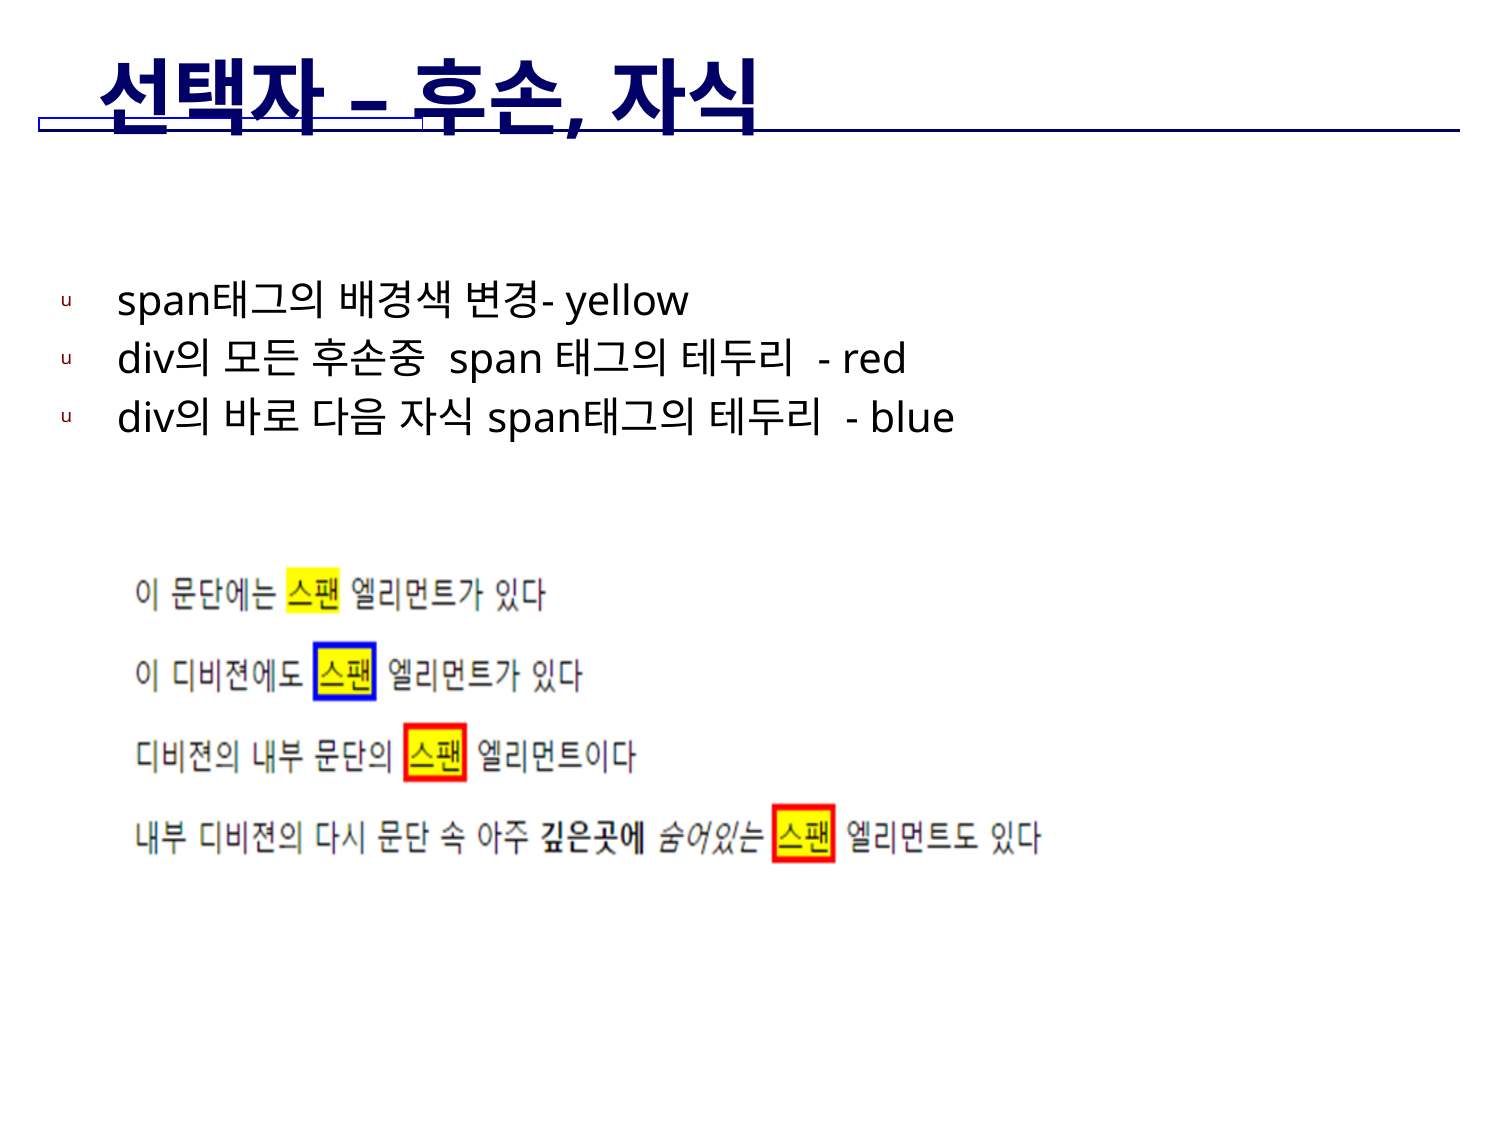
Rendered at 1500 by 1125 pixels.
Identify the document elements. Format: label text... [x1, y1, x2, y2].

list span태그의 배경색 변경- yellow div의 모든 후손중 span 태그의 테두리 - red div의 바로 다음 자식 span태그의 테두리 - blue [45, 208, 1460, 1027]
title 선택자 – 후손, 자식 [82, 37, 1361, 132]
picture [122, 550, 1050, 896]
